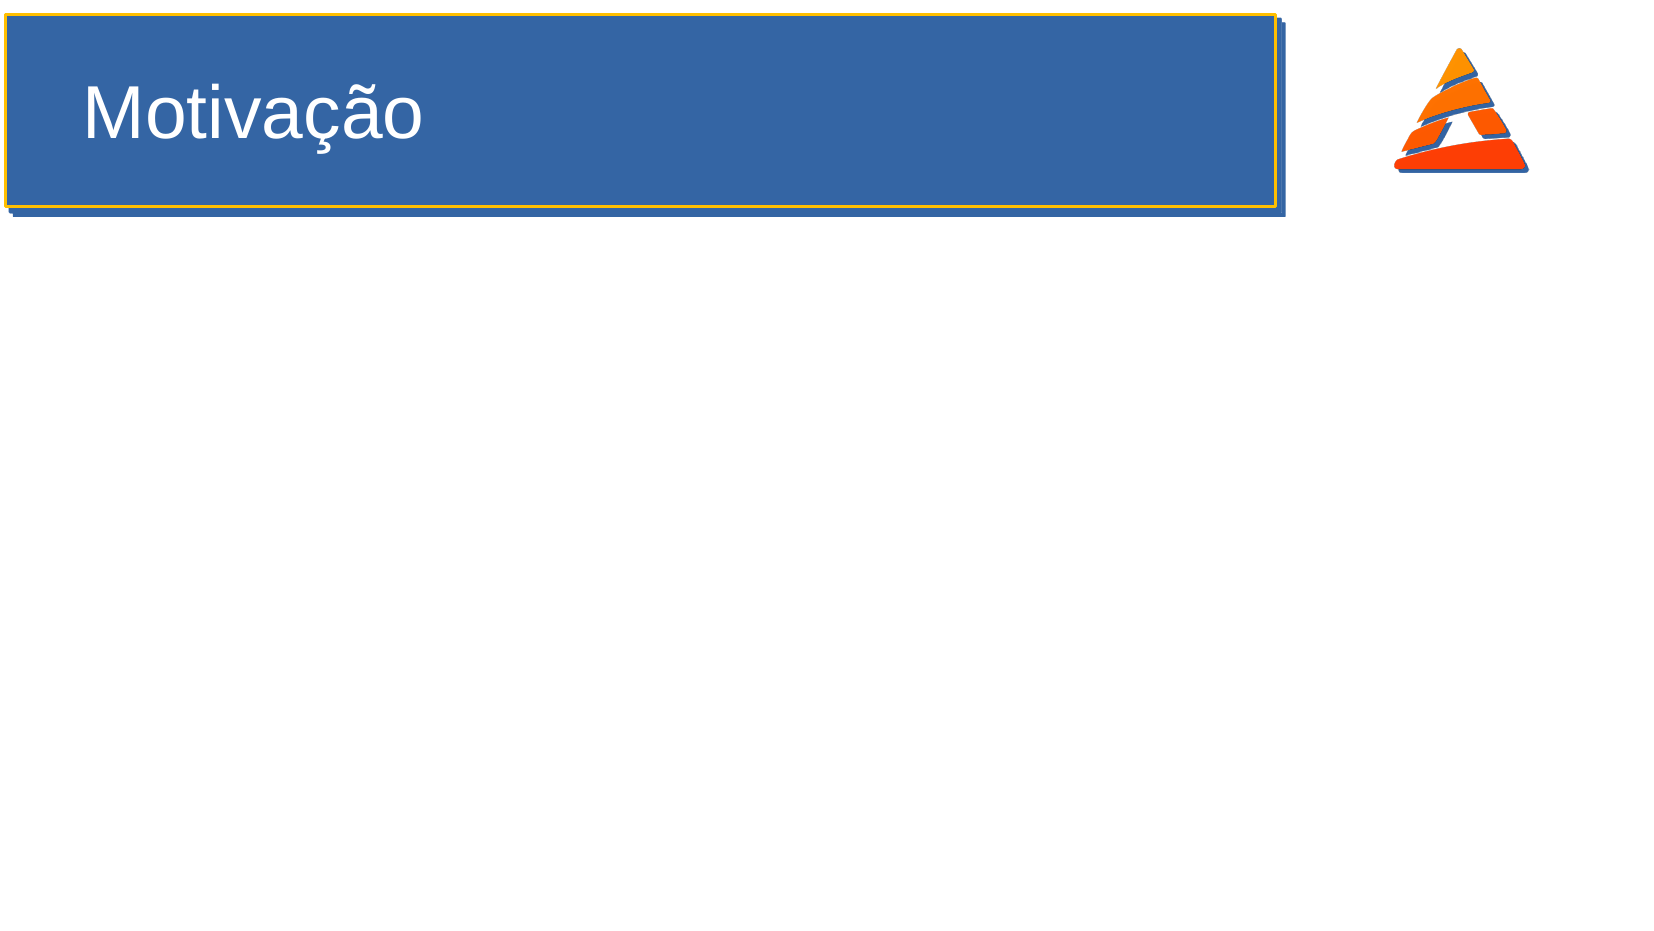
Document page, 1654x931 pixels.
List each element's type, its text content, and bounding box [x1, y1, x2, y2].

title Motivação [82, 35, 1235, 189]
picture [1312, 37, 1613, 188]
